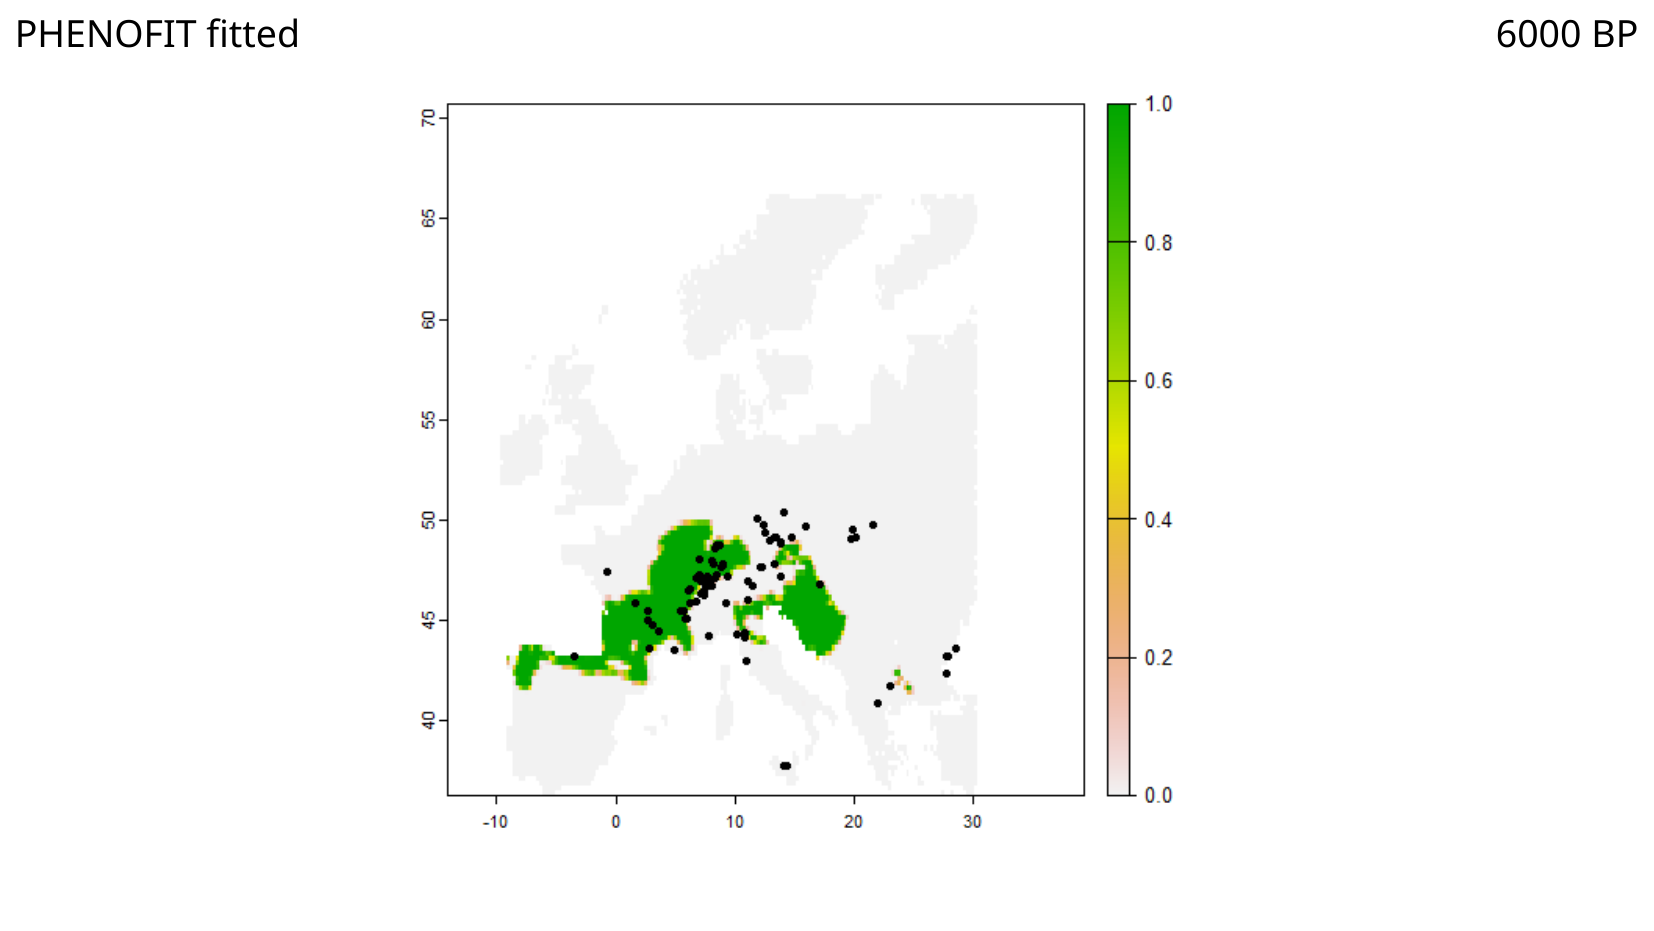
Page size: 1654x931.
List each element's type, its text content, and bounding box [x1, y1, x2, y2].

picture [355, 41, 1298, 889]
text_box PHENOFIT fitted [0, 0, 826, 66]
text_box 6000 BP [826, 0, 1654, 66]
